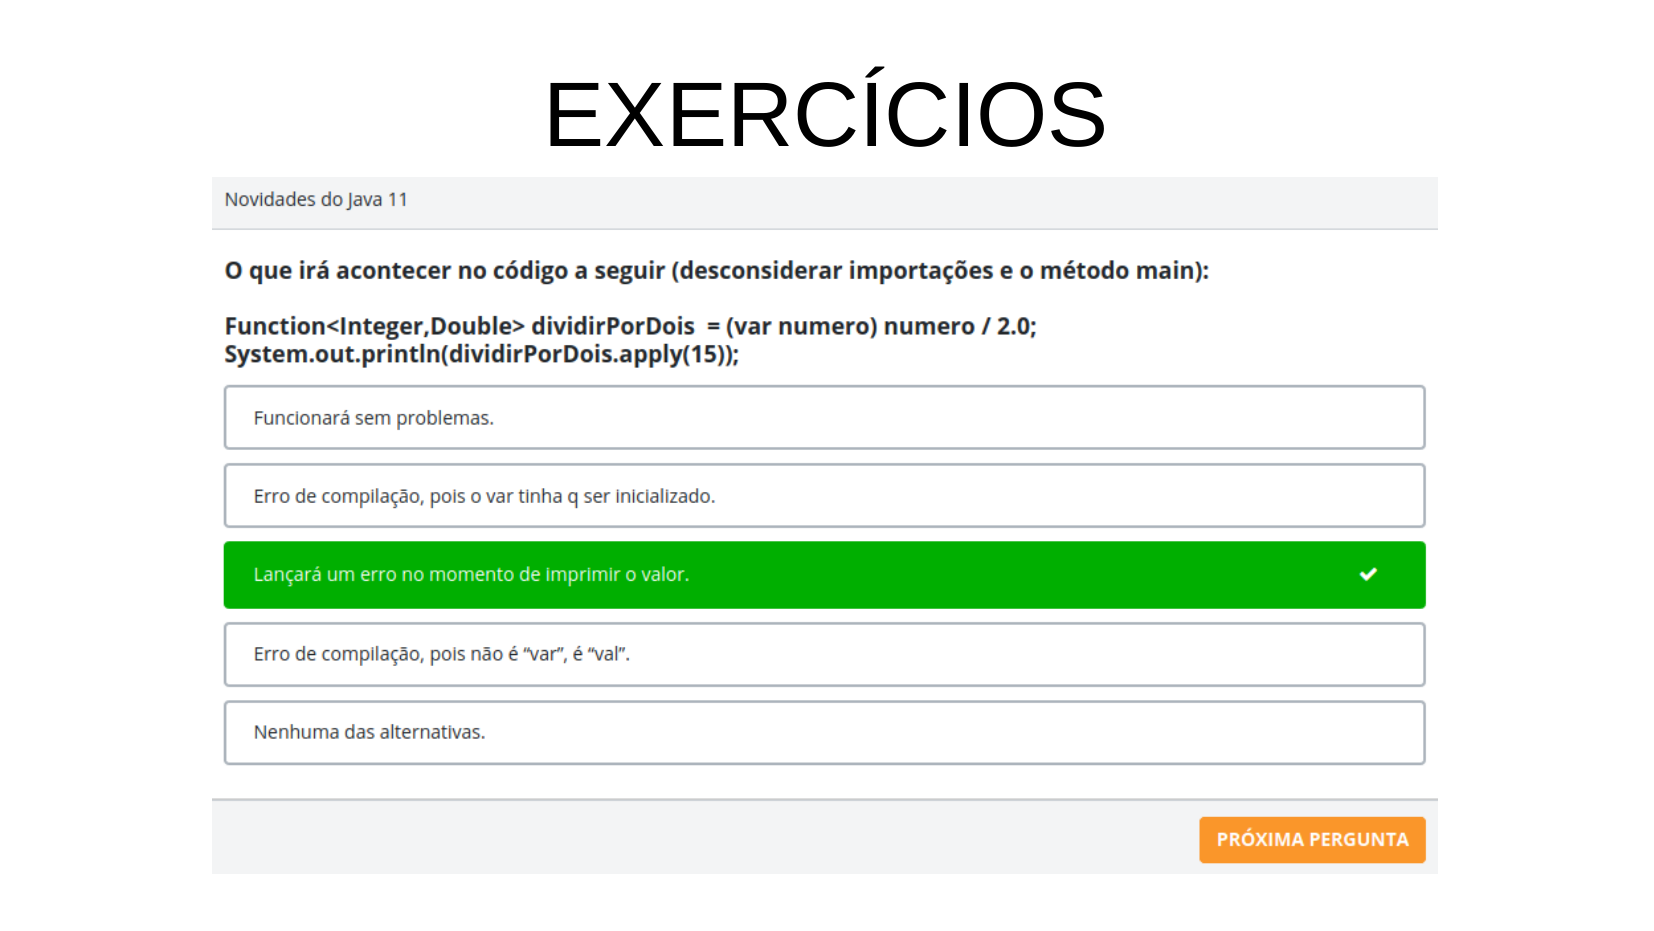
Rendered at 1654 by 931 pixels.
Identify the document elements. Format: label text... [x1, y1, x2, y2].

picture [212, 177, 1438, 874]
title EXERCÍCIOS [82, 37, 1571, 193]
